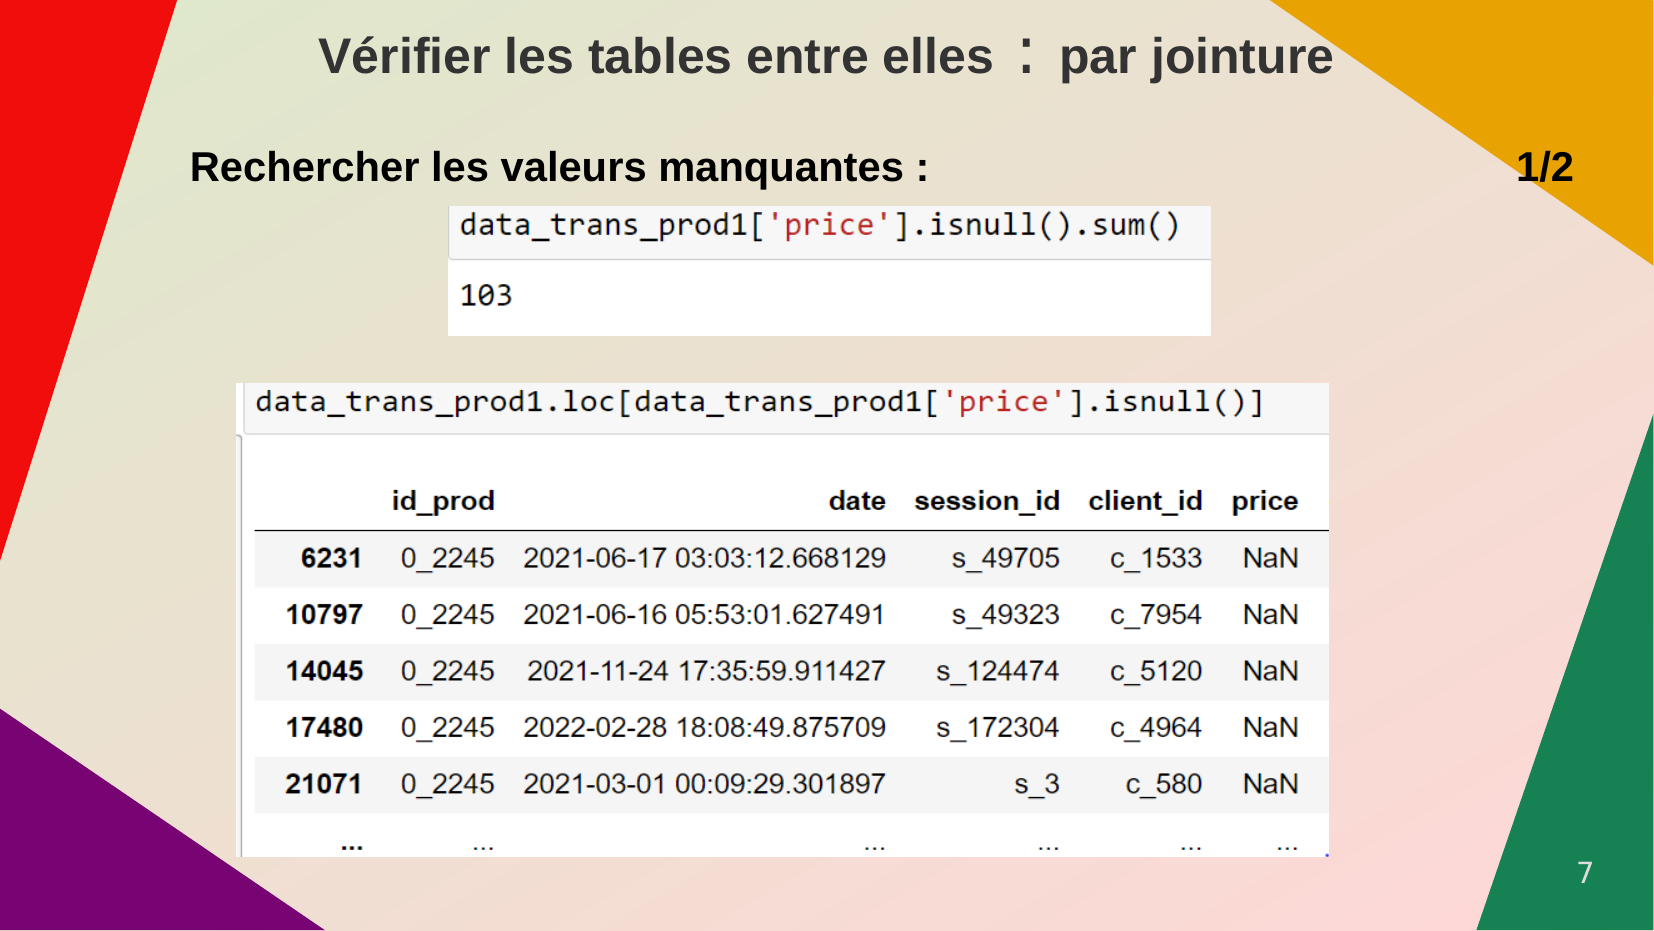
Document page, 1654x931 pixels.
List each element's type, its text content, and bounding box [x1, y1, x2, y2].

picture [236, 383, 1329, 857]
text_box Rechercher les valeurs manquantes : 1/2 [174, 136, 1595, 198]
title Vérifier les tables entre elles : par jointure [118, 11, 1536, 137]
picture [448, 206, 1211, 336]
